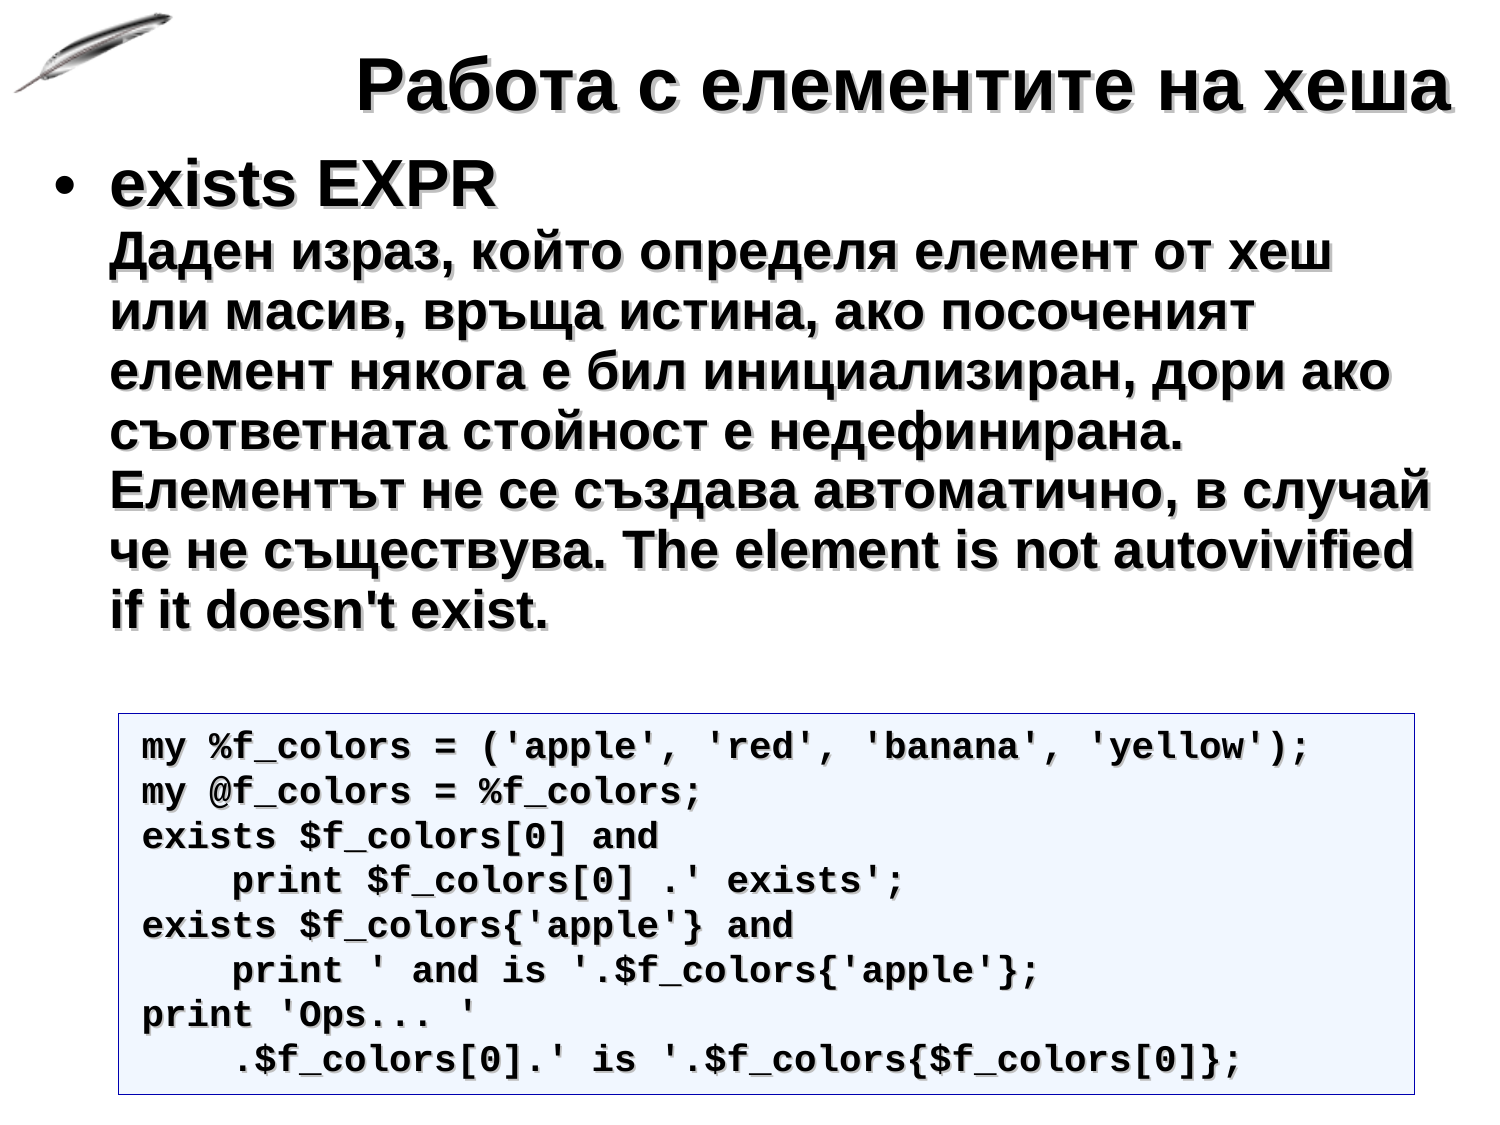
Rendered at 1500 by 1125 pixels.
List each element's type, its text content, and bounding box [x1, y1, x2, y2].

text_box my %f_colors = ('apple', 'red', 'banana', 'yellow'); my @f_colors = %f_colors; exists $f_colors[0] and print $f_colors[0] .' exists'; exists $f_colors{'apple'} and print ' and is '.$f_colors{'apple'}; print 'Ops... ' .$f_colors[0].' is '.$f_colors{$f_colors[0]}; [118, 713, 1415, 1095]
list exists EXPR Даден израз, който определя елемент от хеш или масив, връща истина, ако посоченият елемент някога е бил инициализиран, дори ако съответната стойност е недефинирана. Елементът не се създава автоматично, в случай че не съществува. The element is not autovivified if it doesn't exist. [53, 147, 1447, 1125]
title Работа с елементите на хеша [307, 0, 1500, 178]
picture [10, 11, 178, 95]
